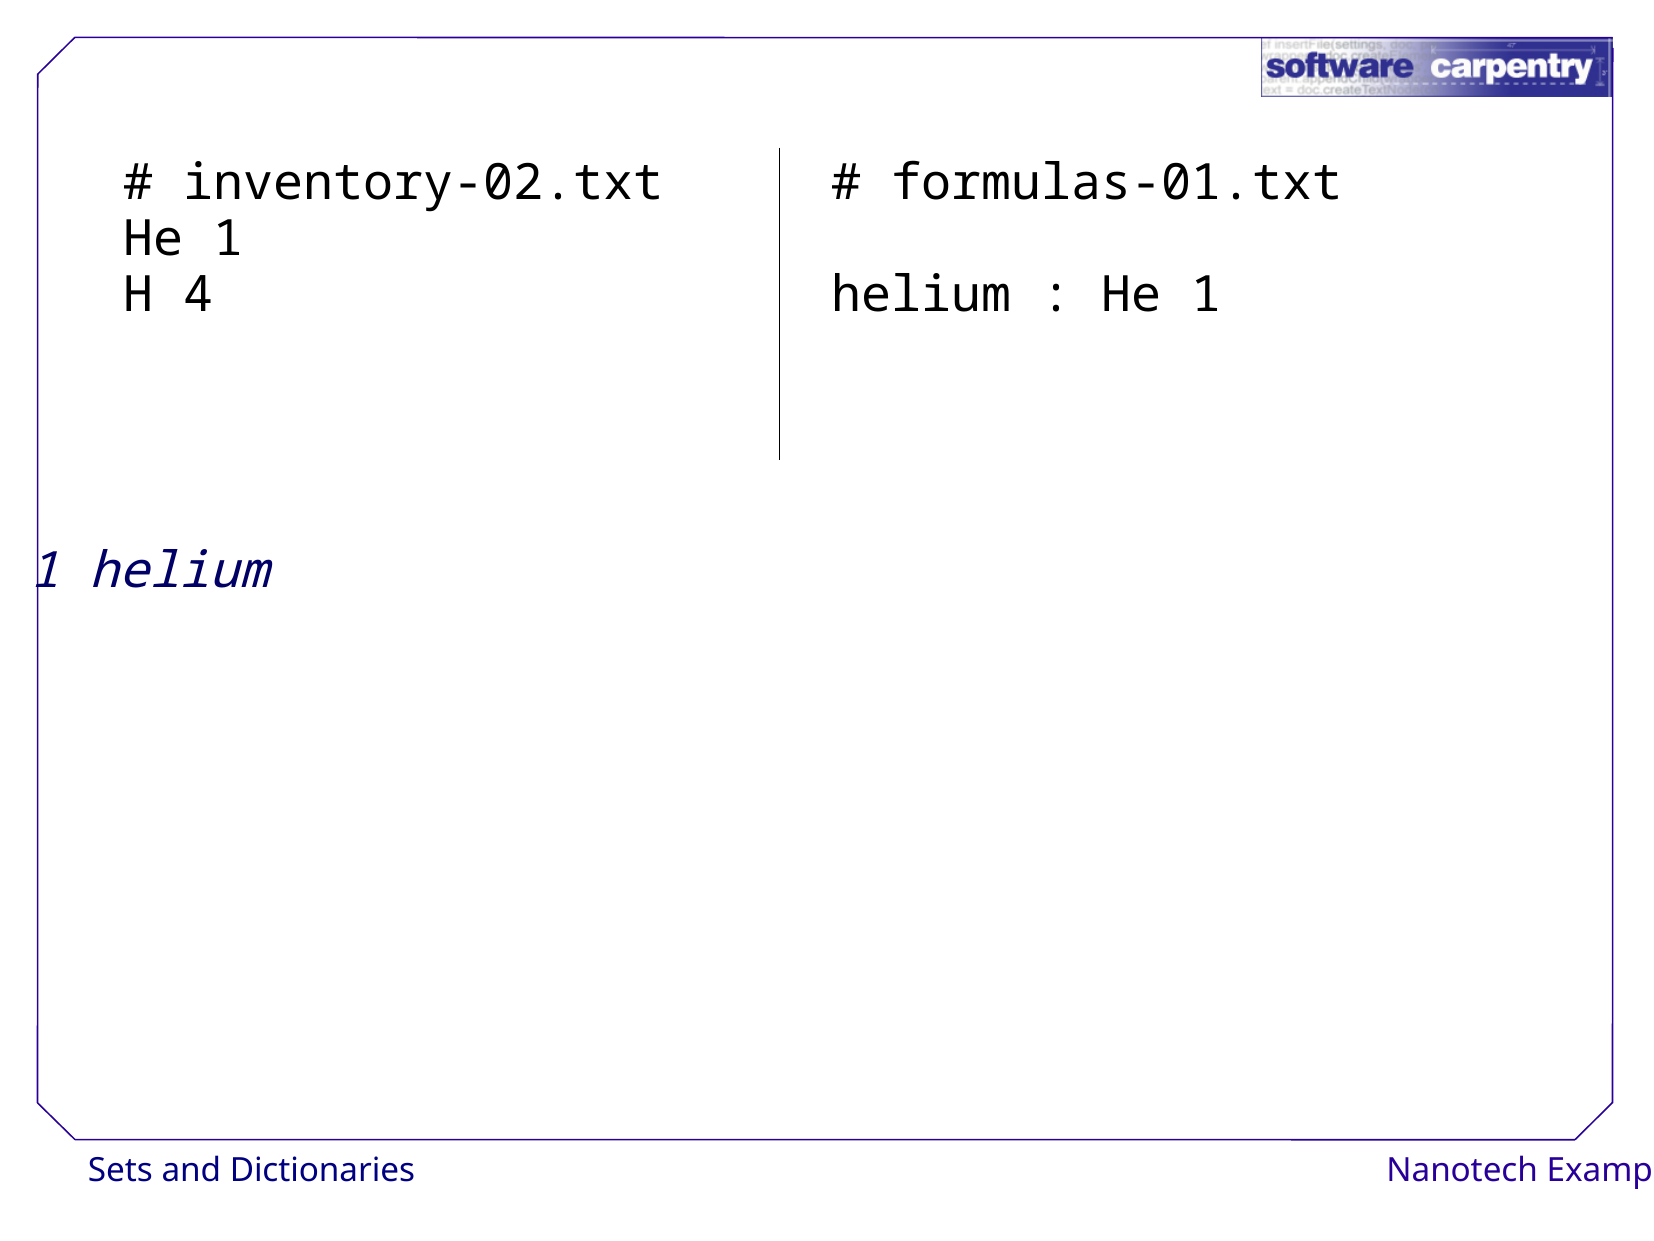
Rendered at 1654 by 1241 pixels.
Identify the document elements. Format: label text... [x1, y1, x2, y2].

text_box 1 helium [14, 499, 435, 606]
picture [1261, 39, 1613, 97]
text_box # formulas-01.txt helium : He 1 [817, 147, 1527, 479]
text_box # inventory-02.txt He 1 H 4 [108, 147, 817, 479]
